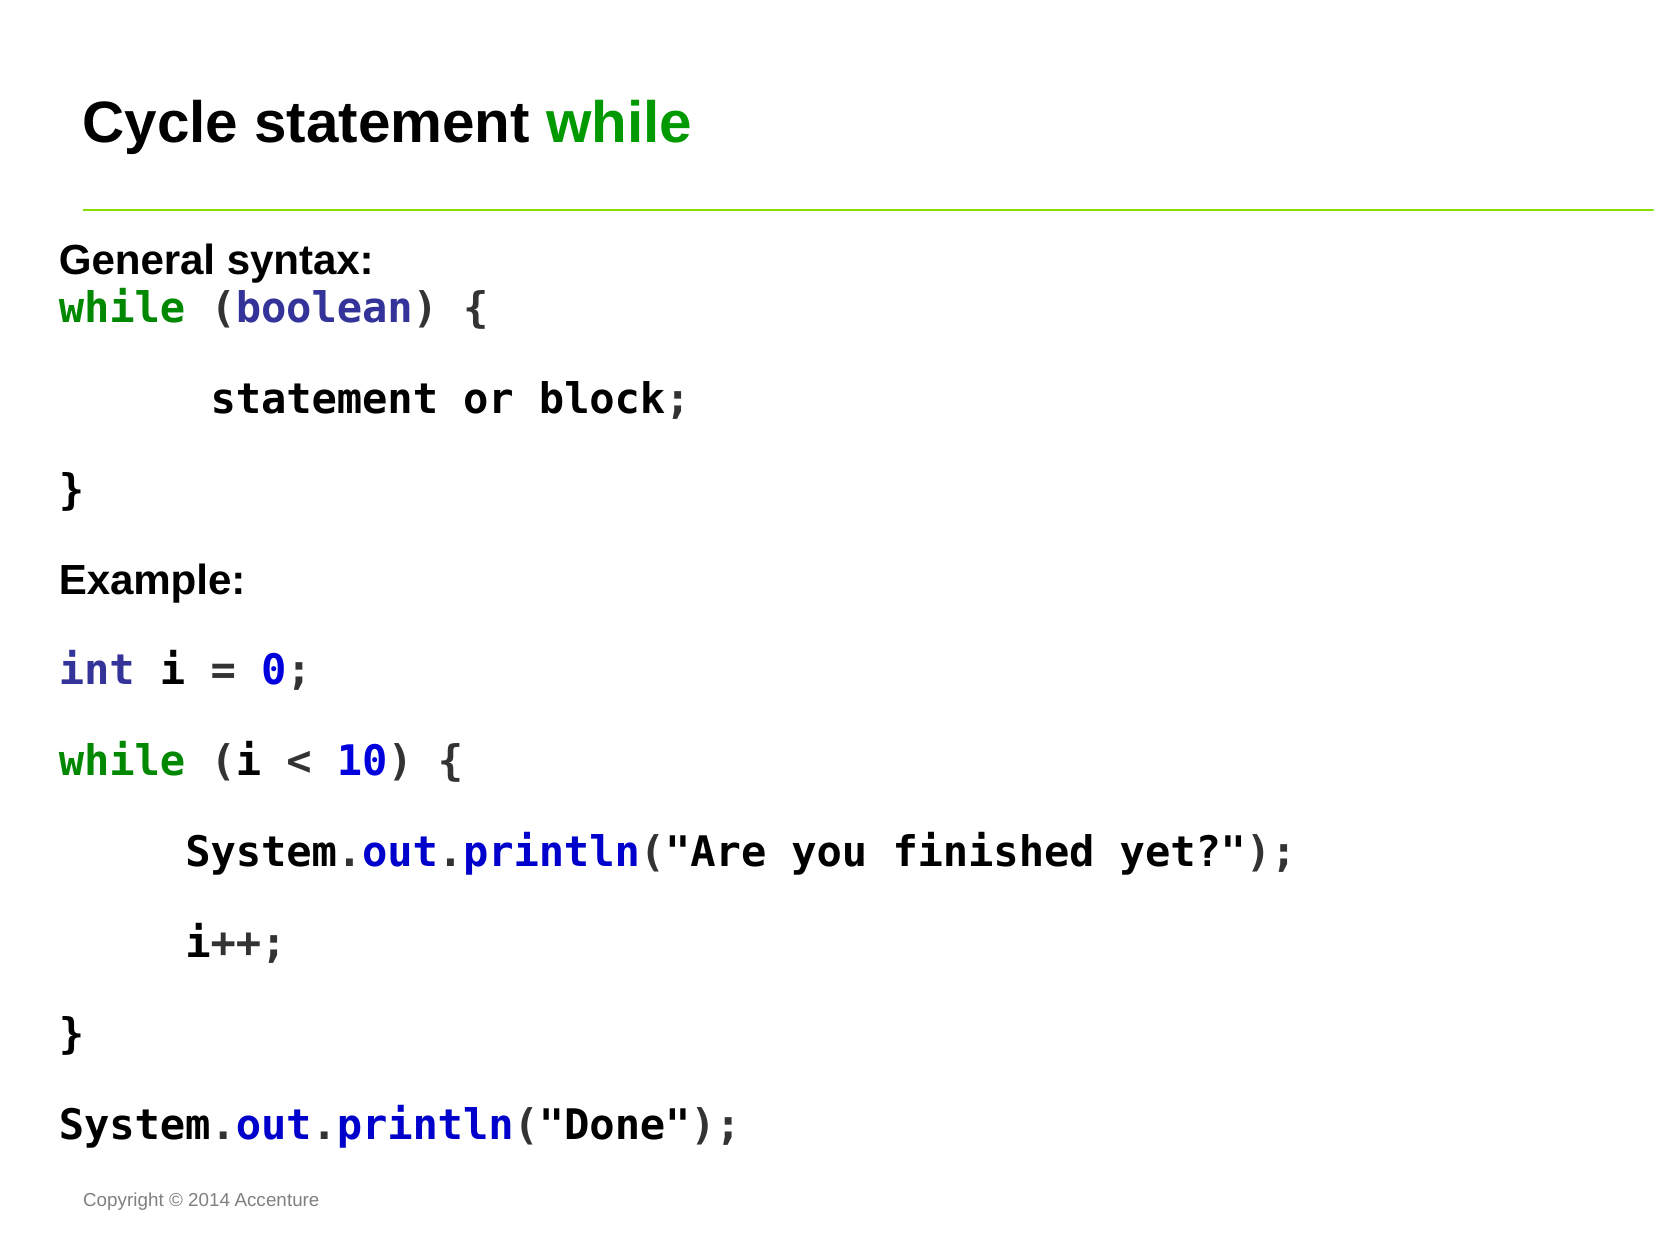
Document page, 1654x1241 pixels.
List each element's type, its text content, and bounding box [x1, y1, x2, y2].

list General syntax: while (boolean) { statement or block; } Example: int i = 0; while (i < 10) { System.out.println("Are you finished yet?"); i++; } System.out.println("Done"); [59, 236, 1515, 1158]
title Cycle statement while [82, 49, 1571, 196]
